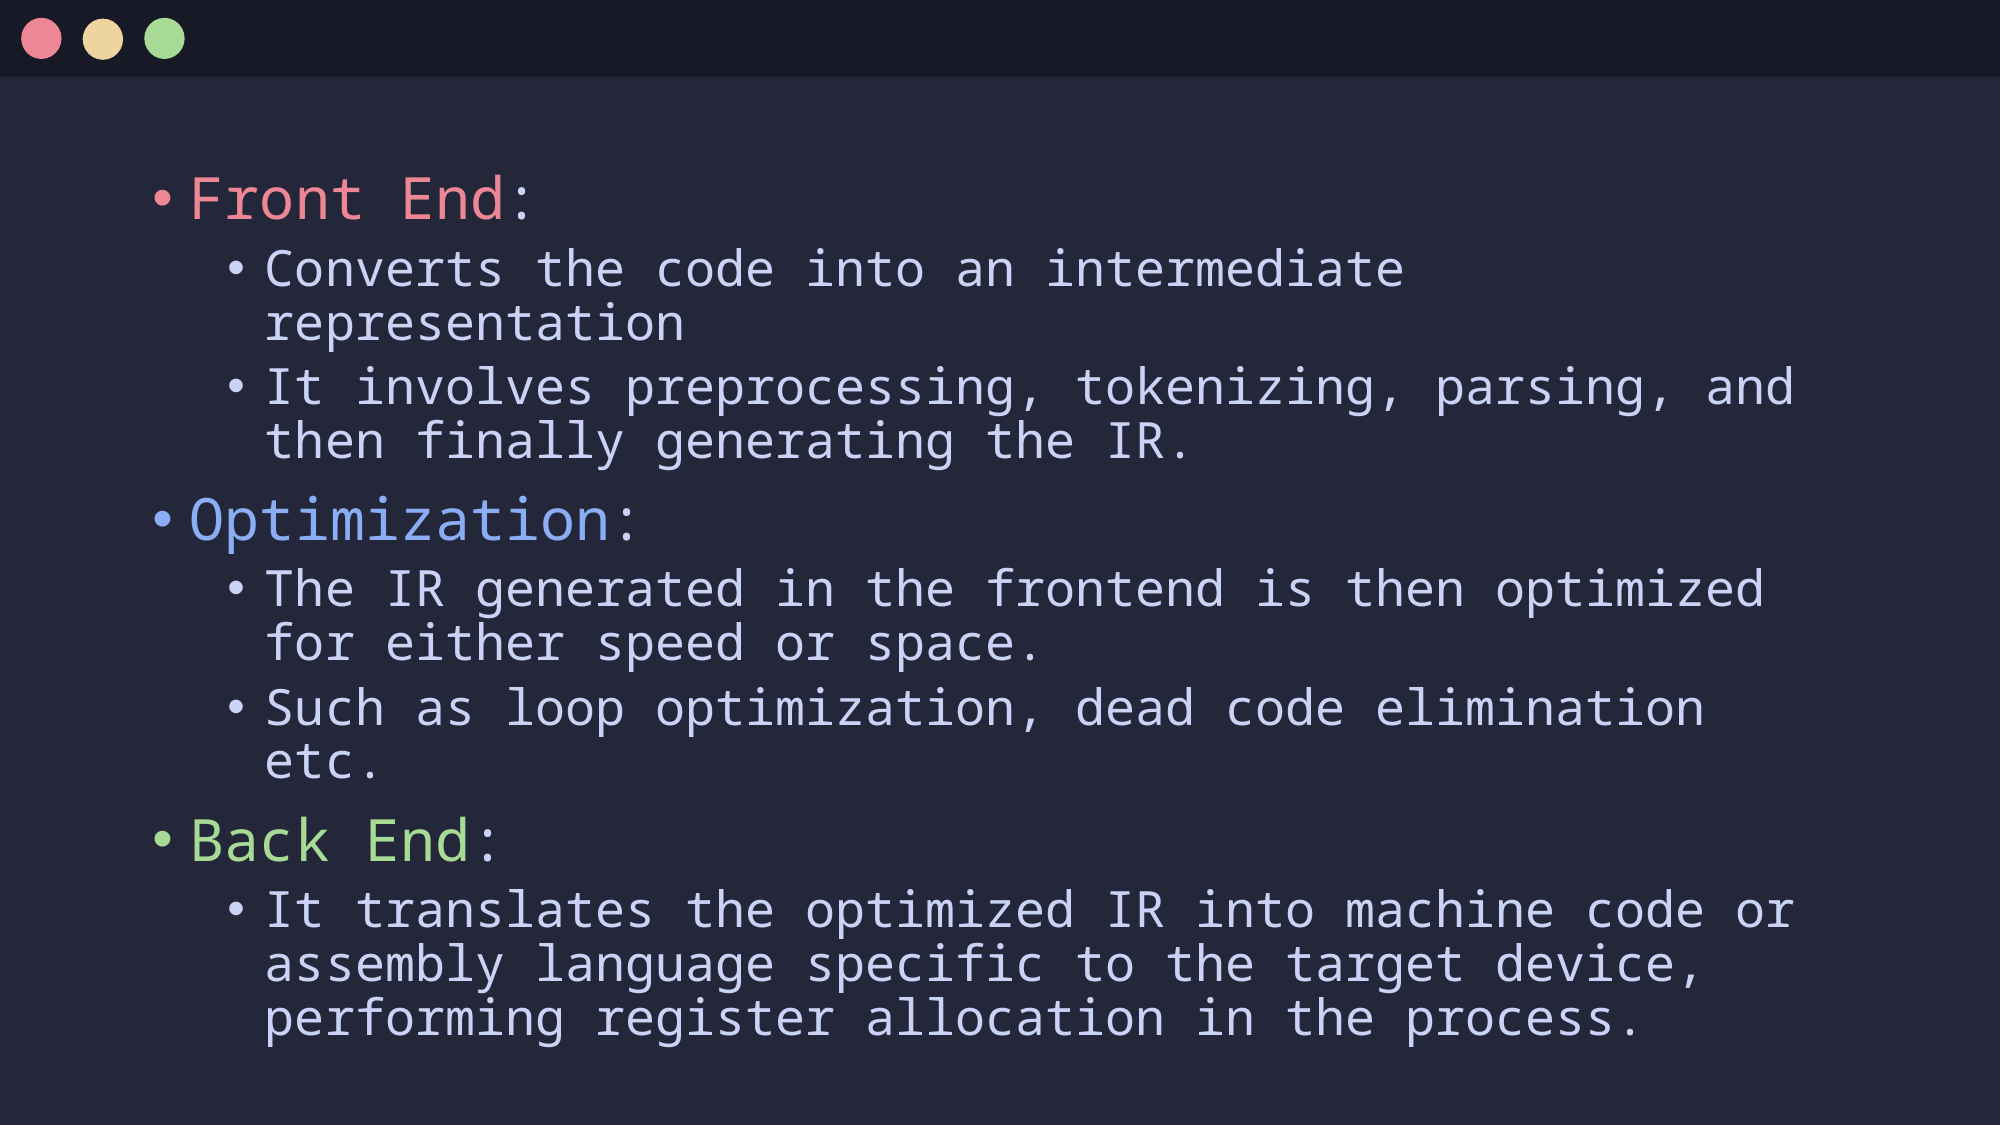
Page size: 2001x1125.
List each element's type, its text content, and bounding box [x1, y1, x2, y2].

text_box [0, 0, 2000, 77]
list Front End: Converts the code into an intermediate representation It involves preprocessing, tokenizing, parsing, and then finally generating the IR. Optimization: The IR generated in the frontend is then optimized for either speed or space. Such as loop optimization, dead code elimination etc. Back End: It translates the optimized IR into machine code or assembly language specific to the target device, performing register allocation in the process. [137, 162, 1863, 1014]
